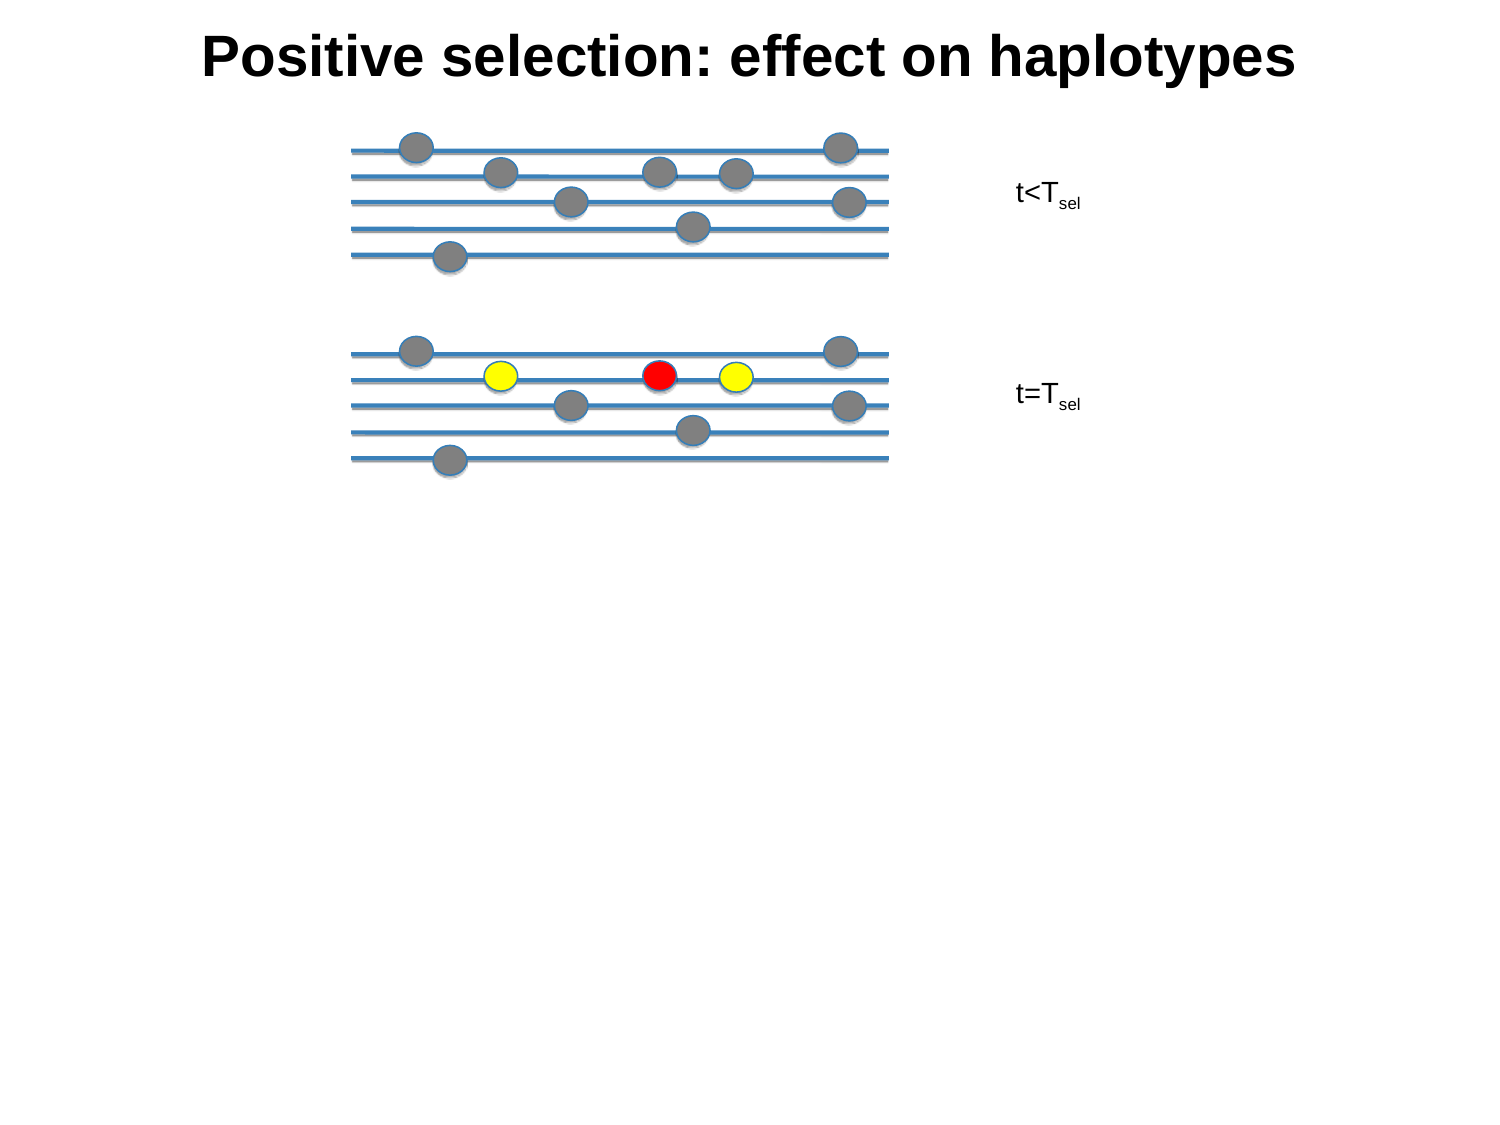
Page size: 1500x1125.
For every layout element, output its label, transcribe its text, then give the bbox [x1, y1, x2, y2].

text_box [399, 132, 434, 163]
text_box [676, 415, 711, 446]
text_box [823, 336, 858, 367]
text_box [832, 391, 867, 421]
text_box [719, 362, 754, 393]
text_box [484, 361, 518, 392]
text_box [399, 336, 434, 367]
text_box [642, 360, 677, 391]
text_box t=Tsel [1001, 366, 1163, 422]
text_box t<Tsel [1001, 165, 1163, 221]
text_box [433, 241, 467, 272]
text_box [554, 390, 589, 421]
text_box [433, 445, 467, 476]
text_box [823, 133, 858, 163]
text_box [642, 157, 677, 188]
text_box [719, 158, 754, 189]
text_box [554, 187, 589, 217]
text_box [676, 212, 711, 242]
text_box [484, 157, 518, 188]
text_box [832, 187, 867, 218]
title Positive selection: effect on haplotypes [75, 3, 1425, 103]
